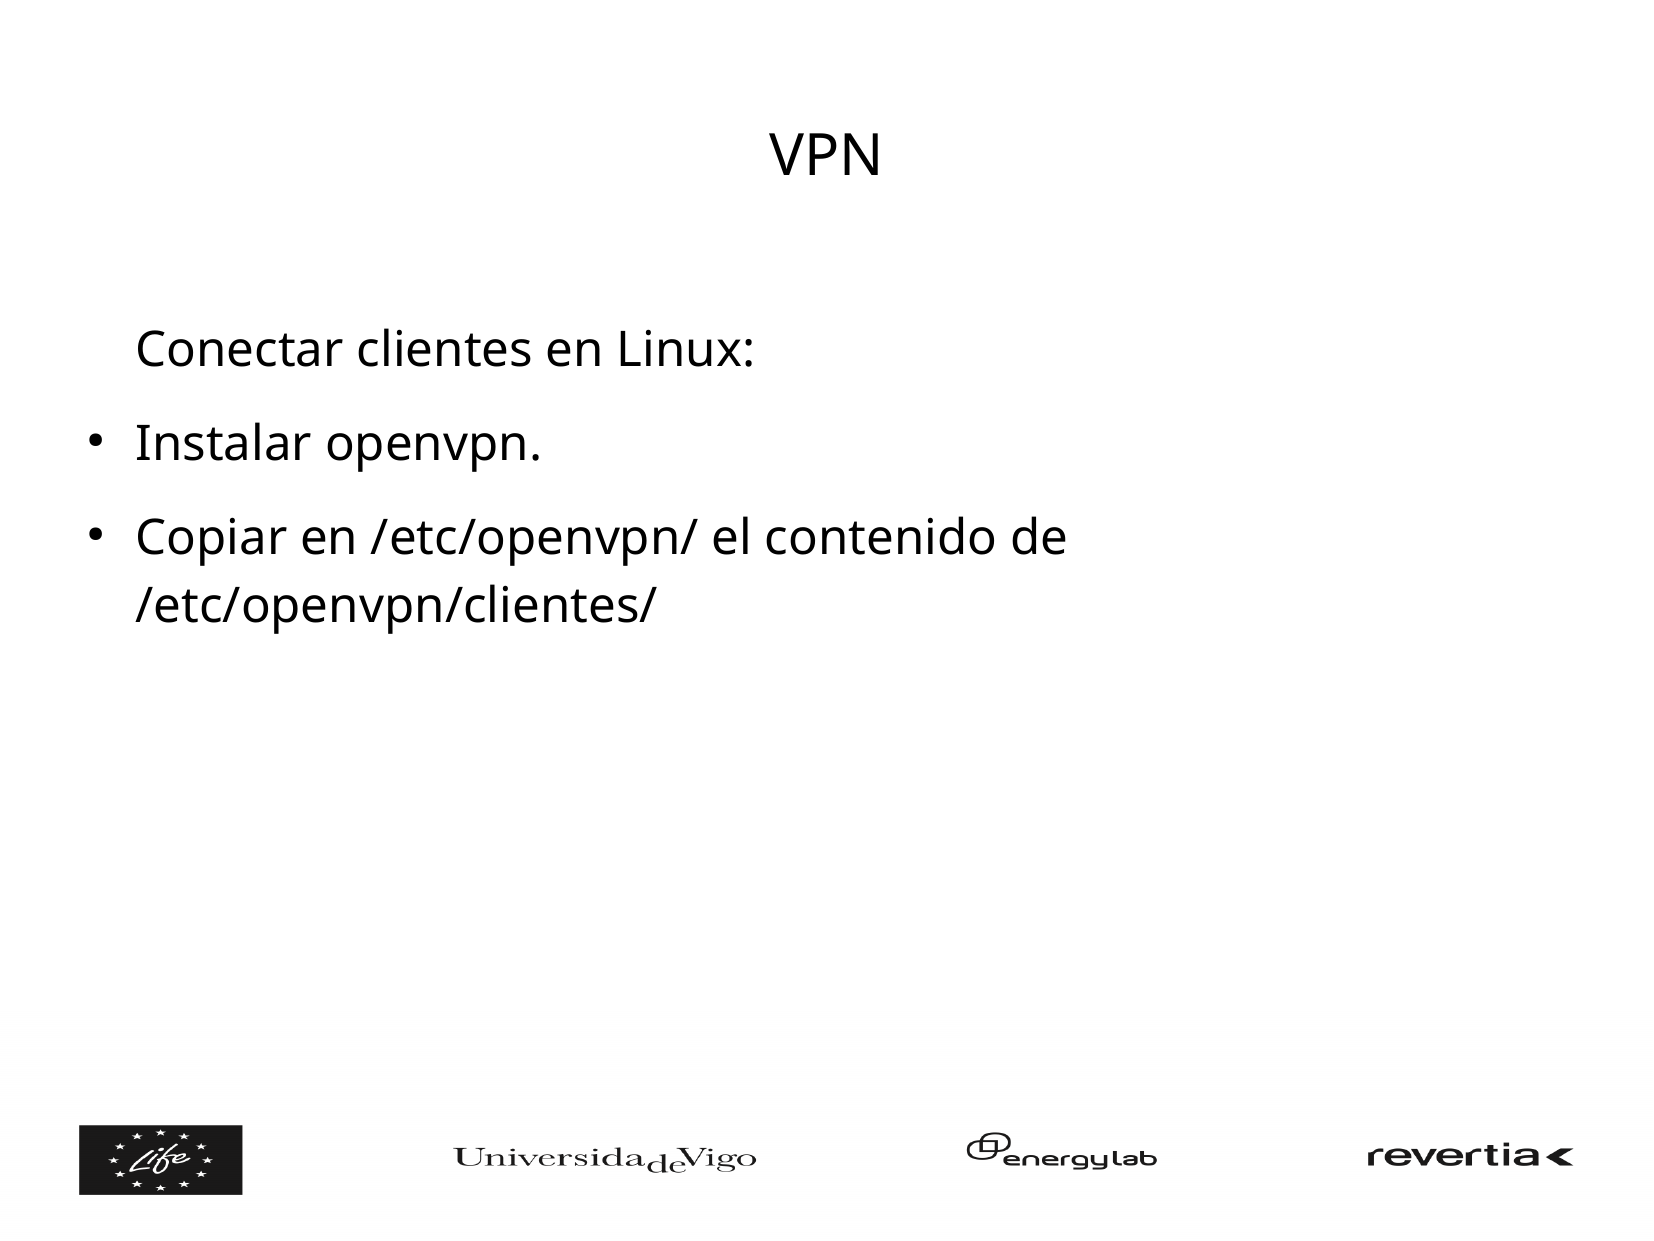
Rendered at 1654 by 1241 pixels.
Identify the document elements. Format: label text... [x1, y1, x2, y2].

list Conectar clientes en Linux: Instalar openvpn. Copiar en /etc/openvpn/ el contenido de /etc/openvpn/clientes/ [70, 313, 1560, 638]
title VPN [82, 49, 1571, 257]
picture [0, 1009, 1654, 1241]
